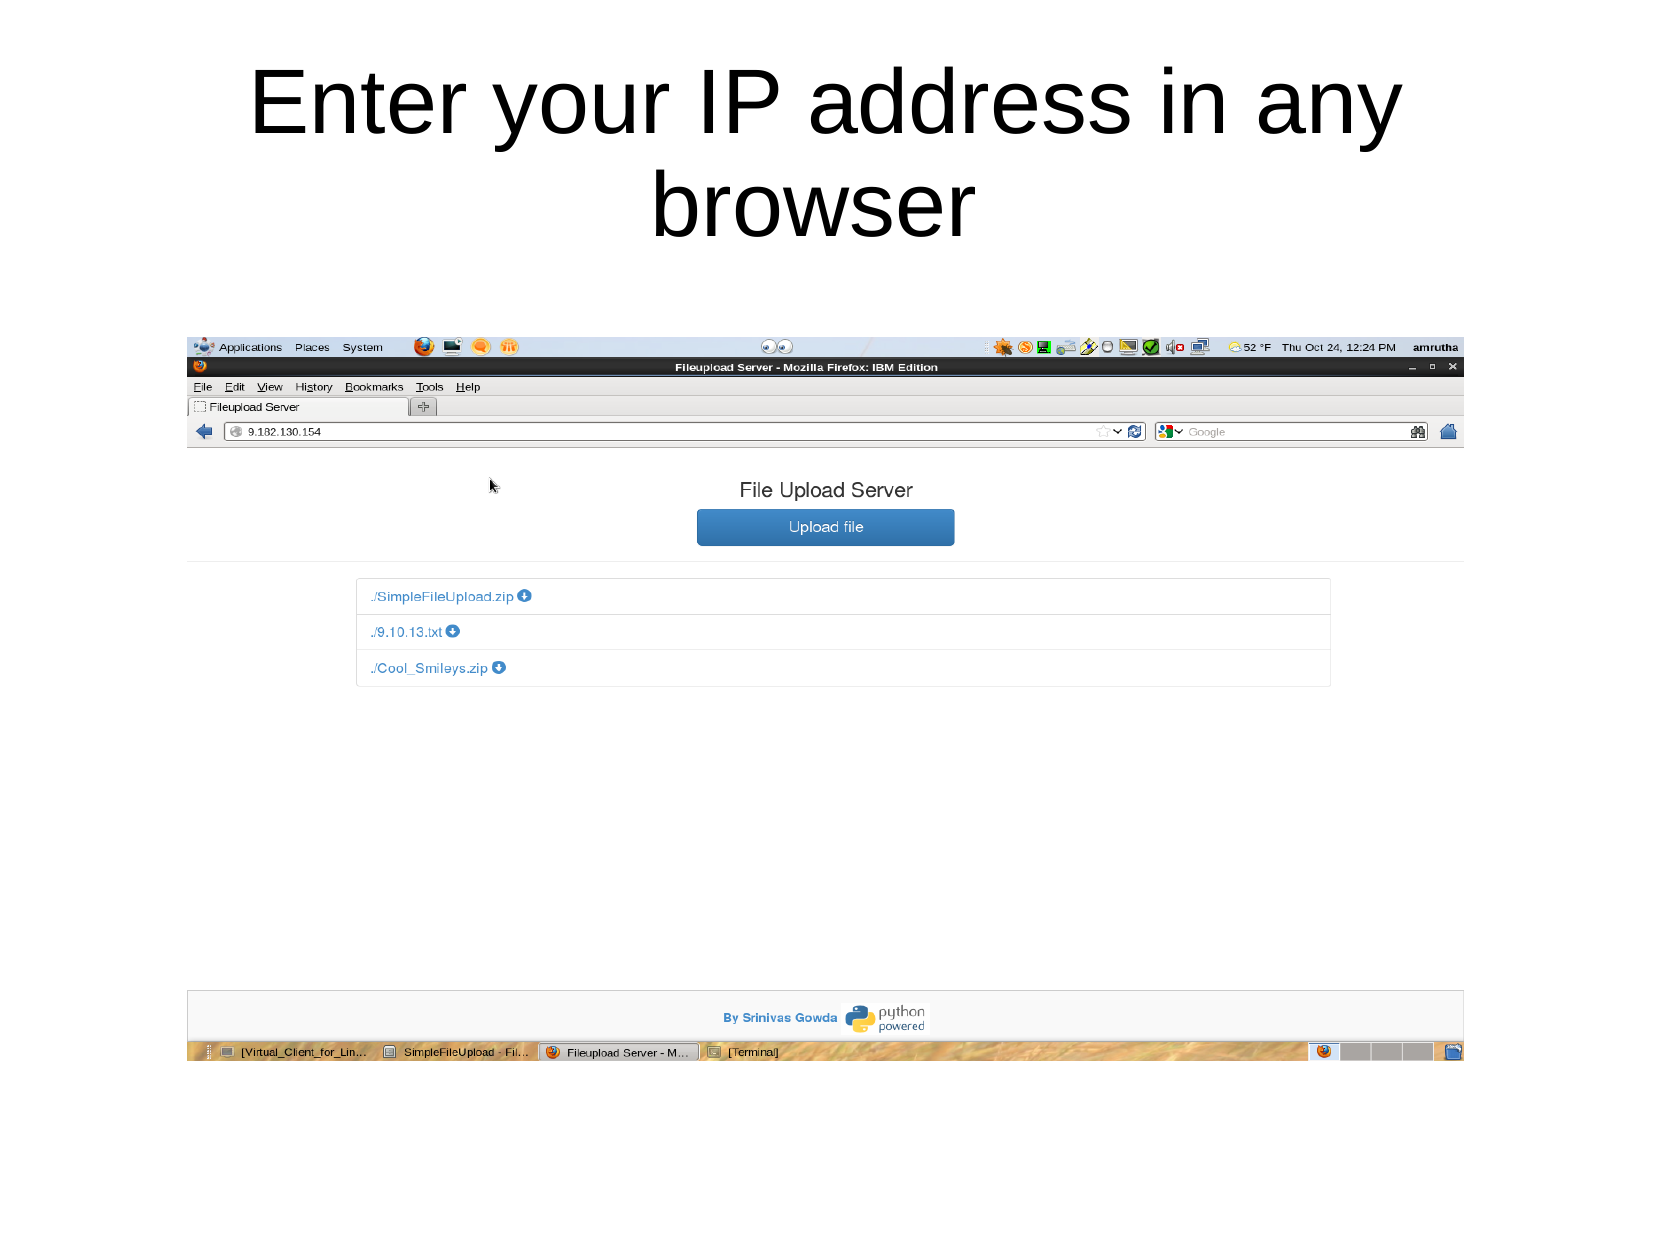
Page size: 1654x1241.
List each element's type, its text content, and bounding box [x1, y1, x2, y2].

title Enter your IP address in any browser [82, 50, 1571, 256]
picture [187, 337, 1464, 1061]
